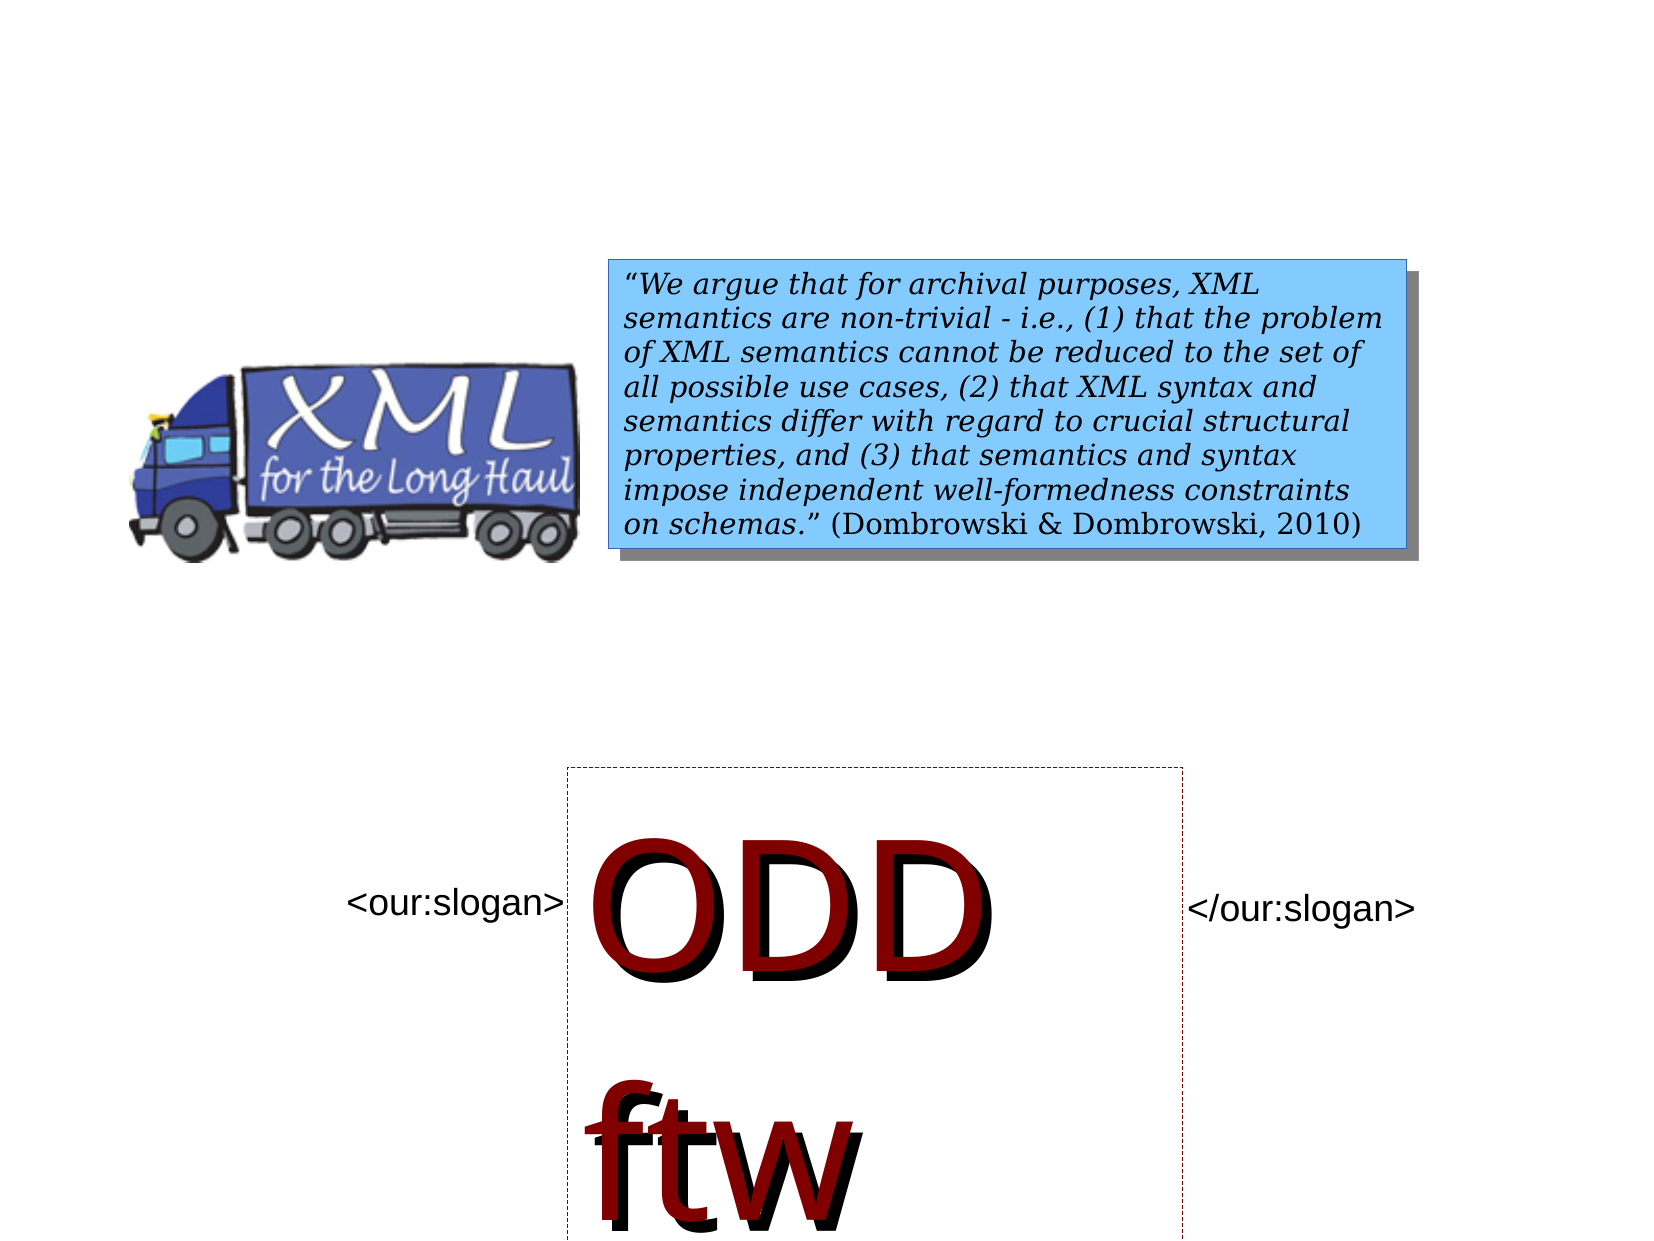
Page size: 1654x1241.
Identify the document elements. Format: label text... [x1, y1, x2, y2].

text_box ODD ftw [567, 767, 1183, 1007]
text_box </our:slogan> [1172, 880, 1468, 937]
text_box “We argue that for archival purposes, XML semantics are non-trivial - i.e., (1) that the problem of XML semantics cannot be reduced to the set of all possible use cases, (2) that XML syntax and semantics differ with regard to crucial structural properties, and (3) that semantics and syntax impose independent well-formedness constraints on schemas.” (Dombrowski & Dombrowski, 2010) [608, 259, 1407, 549]
text_box <our:slogan> [331, 874, 628, 931]
picture [129, 354, 580, 563]
